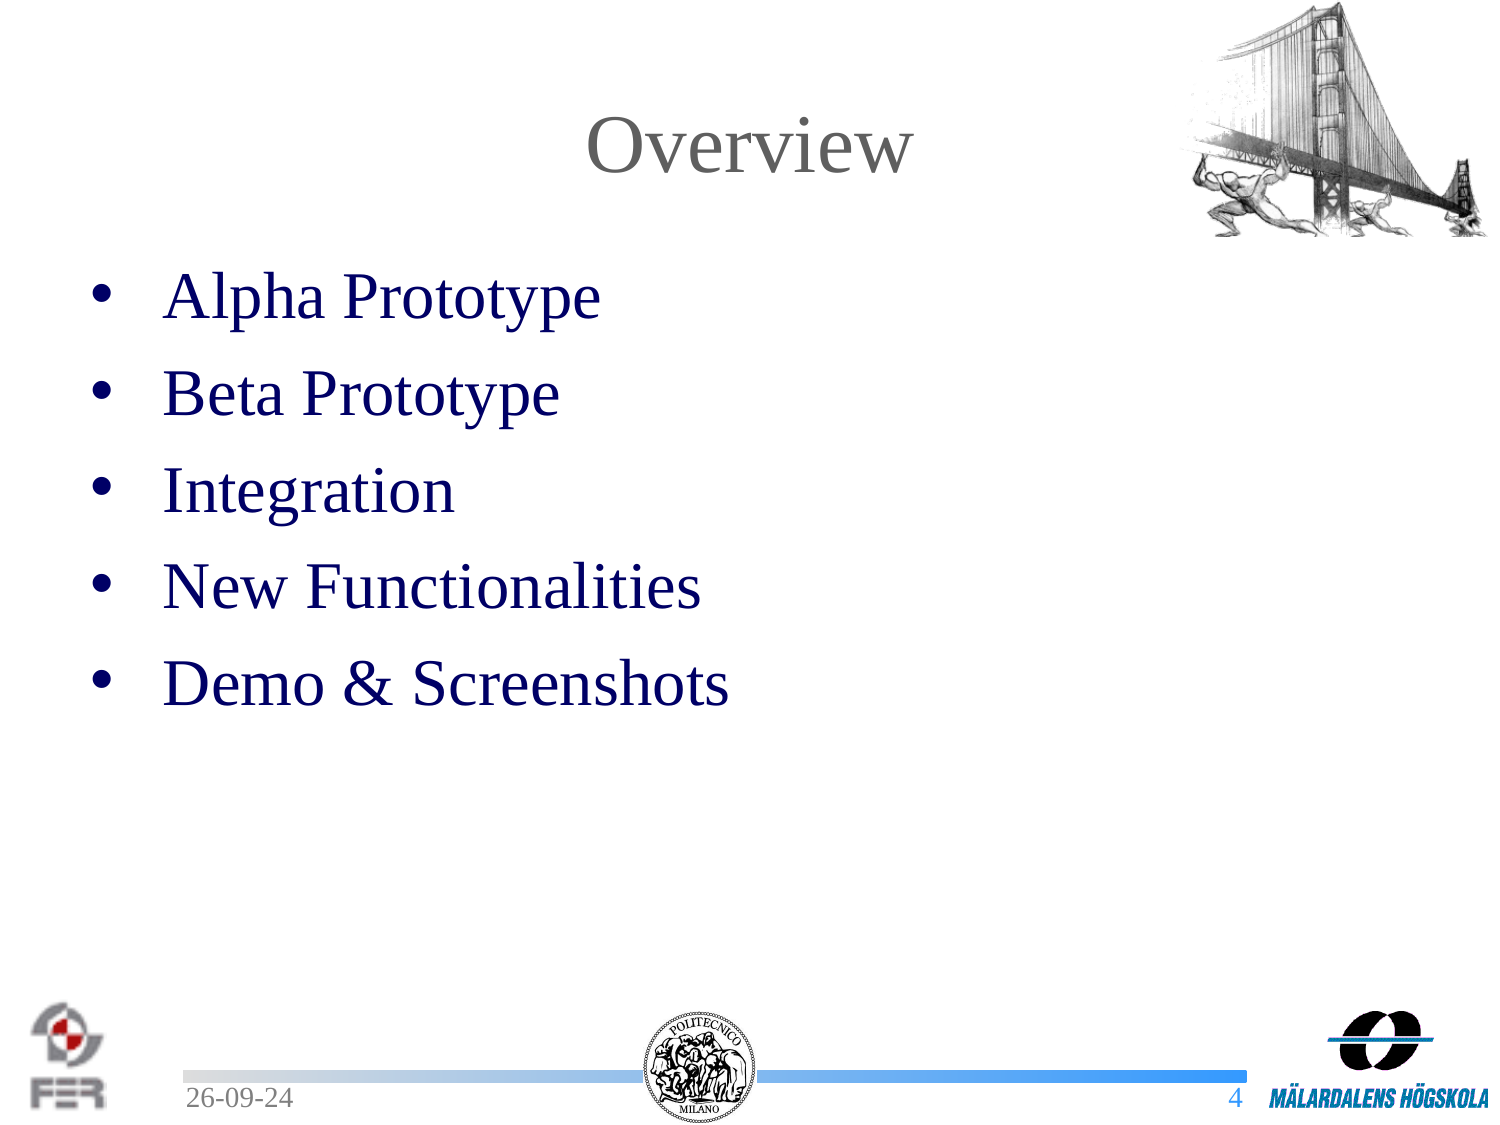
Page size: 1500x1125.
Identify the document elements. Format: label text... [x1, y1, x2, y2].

text_box <numero> [1186, 1070, 1258, 1114]
picture [29, 987, 107, 1125]
picture [1175, 0, 1488, 237]
picture [643, 1011, 757, 1123]
picture [1435, 1096, 1441, 1104]
picture [1454, 1091, 1459, 1108]
list Alpha Prototype Beta Prototype Integration New Functionalities Demo & Screenshots [75, 244, 1426, 988]
title Overview [75, 45, 1175, 233]
picture [1368, 1093, 1374, 1104]
text_box 13-12-18 [171, 1070, 396, 1114]
picture [1269, 1011, 1488, 1108]
